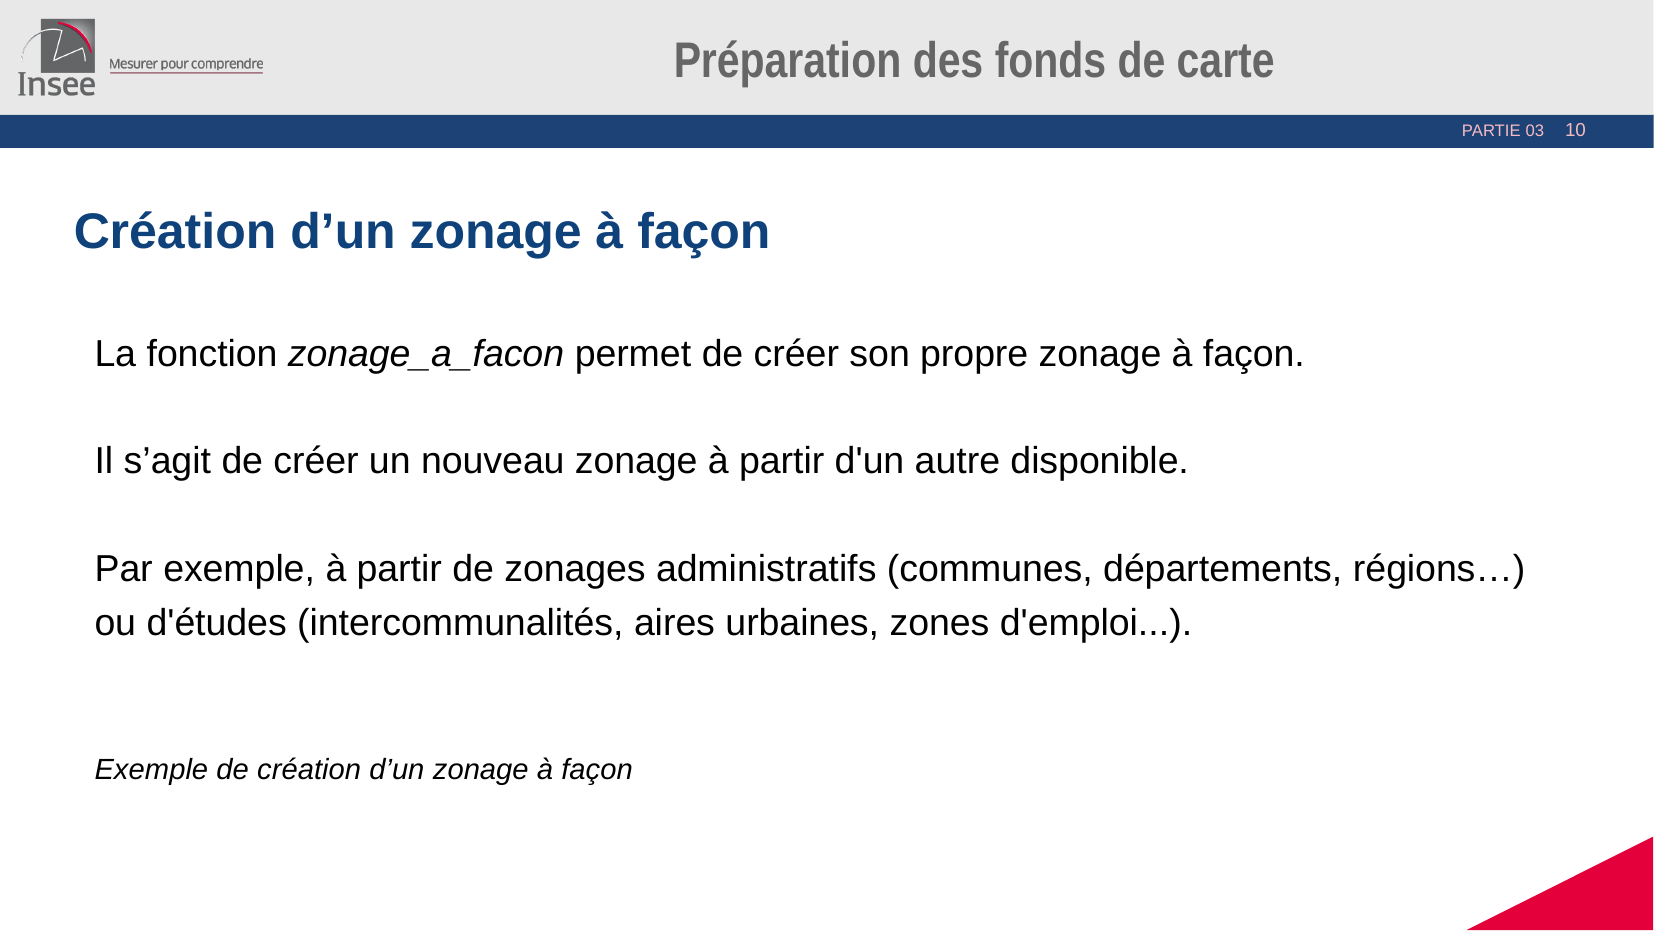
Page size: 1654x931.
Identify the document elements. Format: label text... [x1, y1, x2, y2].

picture [14, 0, 263, 99]
title Préparation des fonds de carte [295, 0, 1654, 119]
list La fonction zonage_a_facon permet de créer son propre zonage à façon. Il s’agit de créer un nouveau zonage à partir d'un autre disponible. Par exemple, à partir de zonages administratifs (communes, départements, régions…) ou d'études (intercommunalités, aires urbaines, zones d'emploi...). Exemple de création d’un zonage à façon [76, 283, 1636, 827]
text_box PARTIE 03 [1311, 114, 1560, 148]
text_box Création d’un zonage à façon [59, 196, 1607, 272]
